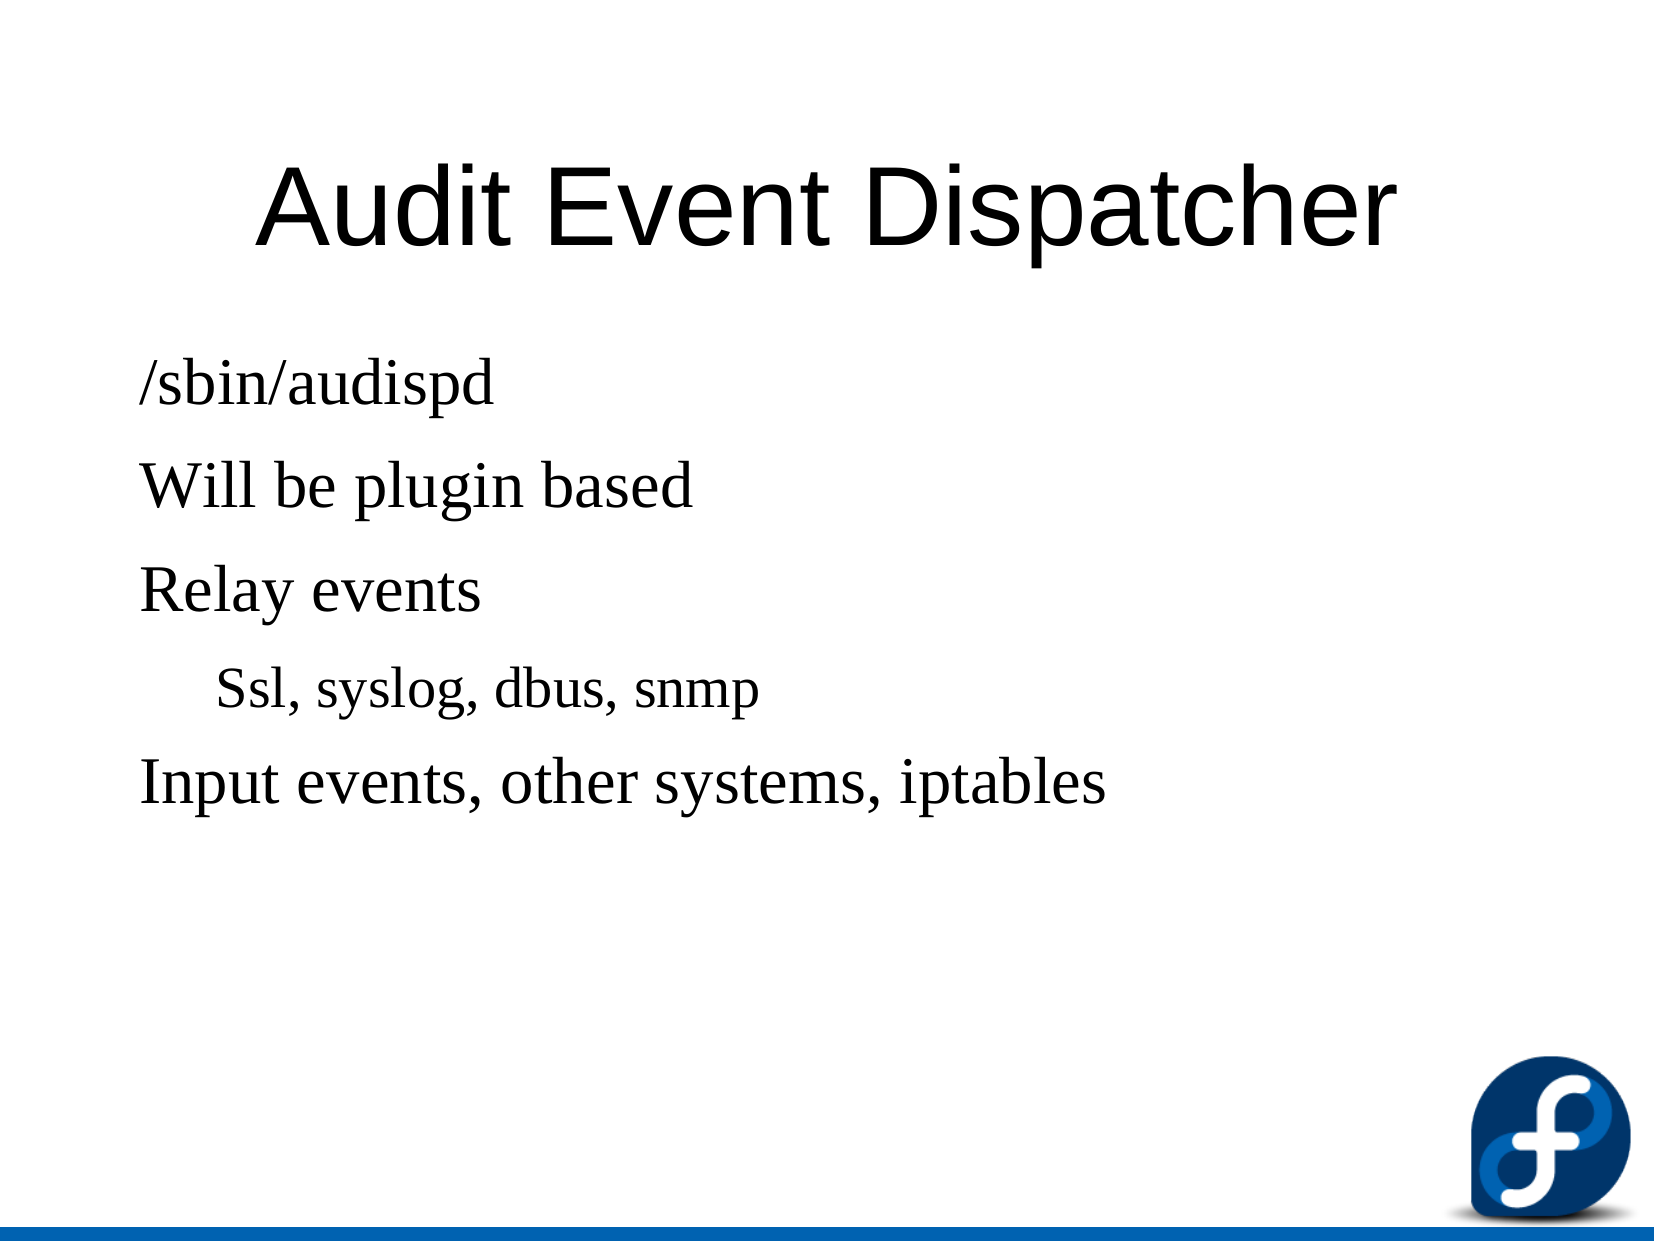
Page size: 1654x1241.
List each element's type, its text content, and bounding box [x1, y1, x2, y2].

title Audit Event Dispatcher [121, 102, 1534, 310]
list /sbin/audispd Will be plugin based Relay events Ssl, syslog, dbus, snmp Input events, other systems, iptables [121, 344, 1534, 1127]
picture [1438, 1055, 1645, 1229]
